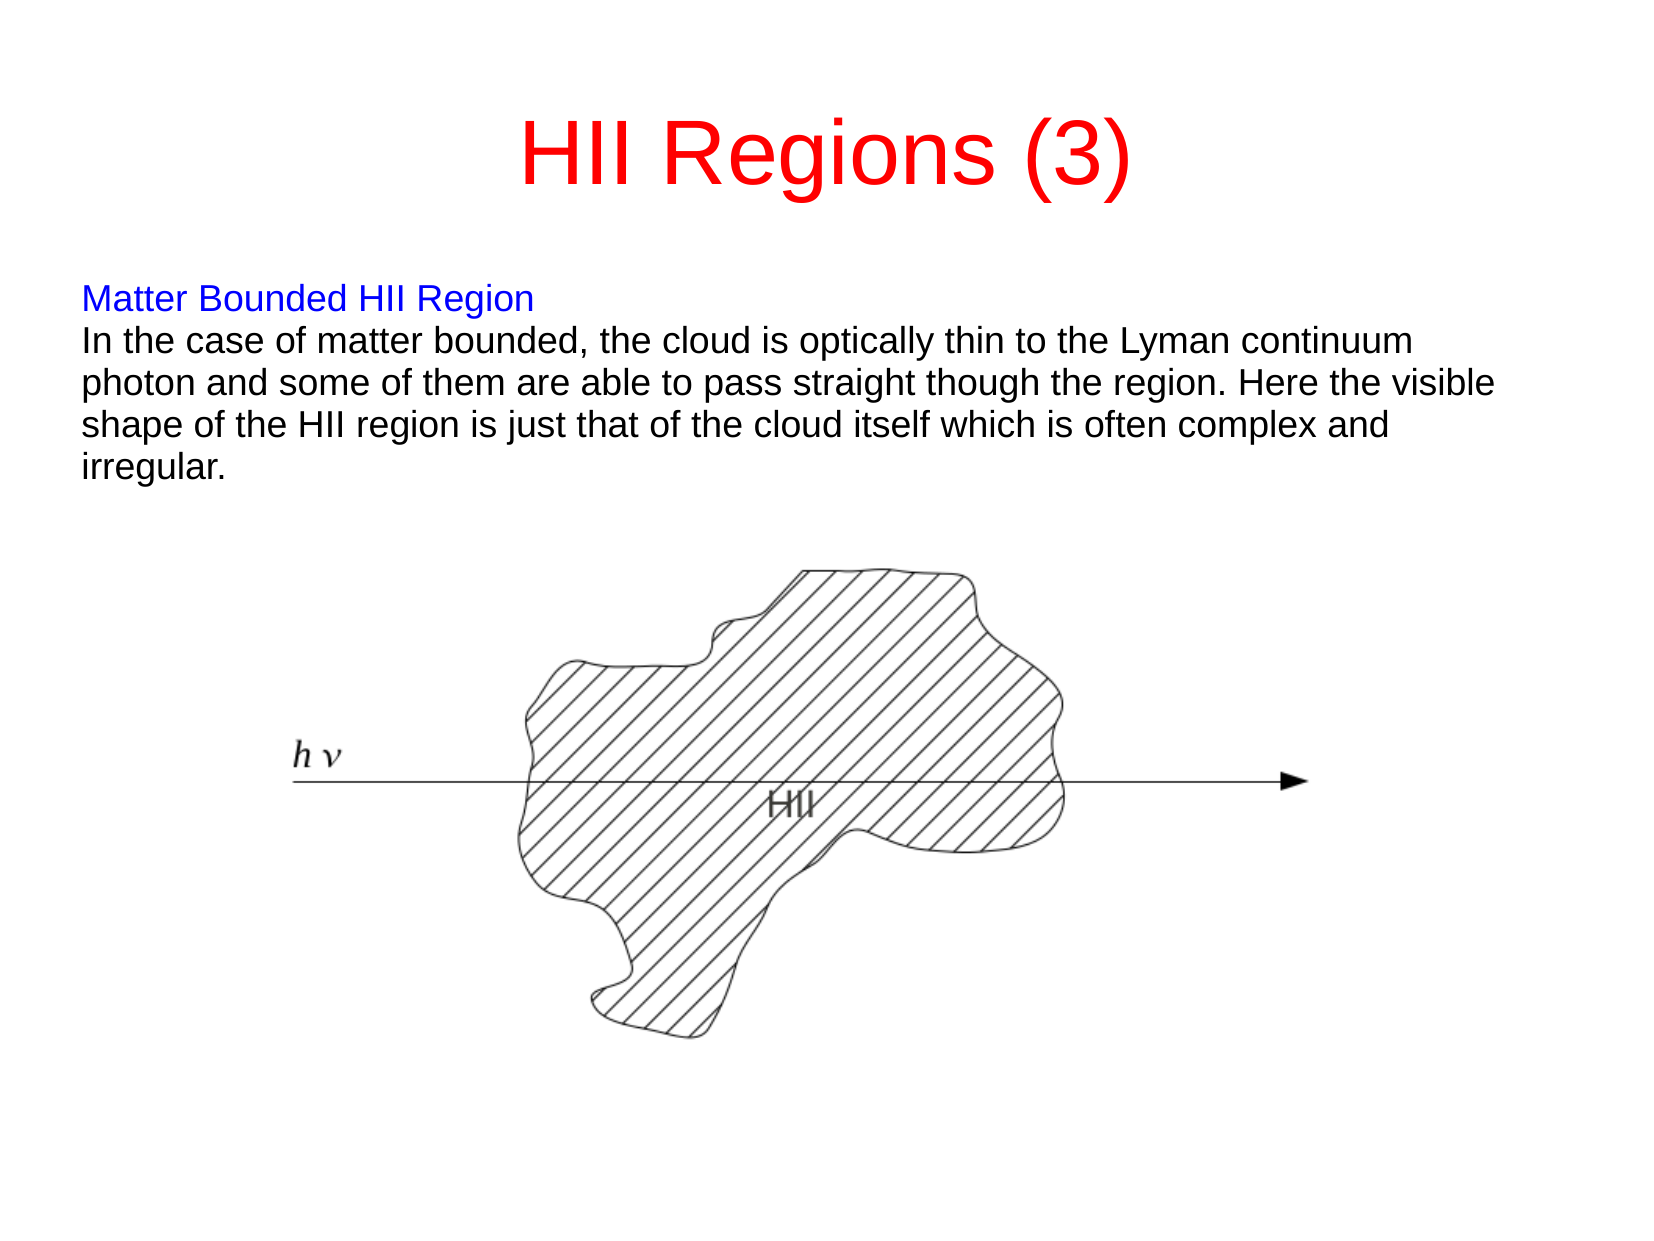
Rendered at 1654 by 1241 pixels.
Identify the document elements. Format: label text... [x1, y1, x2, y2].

picture [255, 550, 1323, 1063]
title HII Regions (3) [82, 49, 1571, 257]
text_box Matter Bounded HII Region In the case of matter bounded, the cloud is optically thin to the Lyman continuum photon and some of them are able to pass straight though the region. Here the visible shape of the HII region is just that of the cloud itself which is often complex and irregular. [66, 270, 1512, 495]
